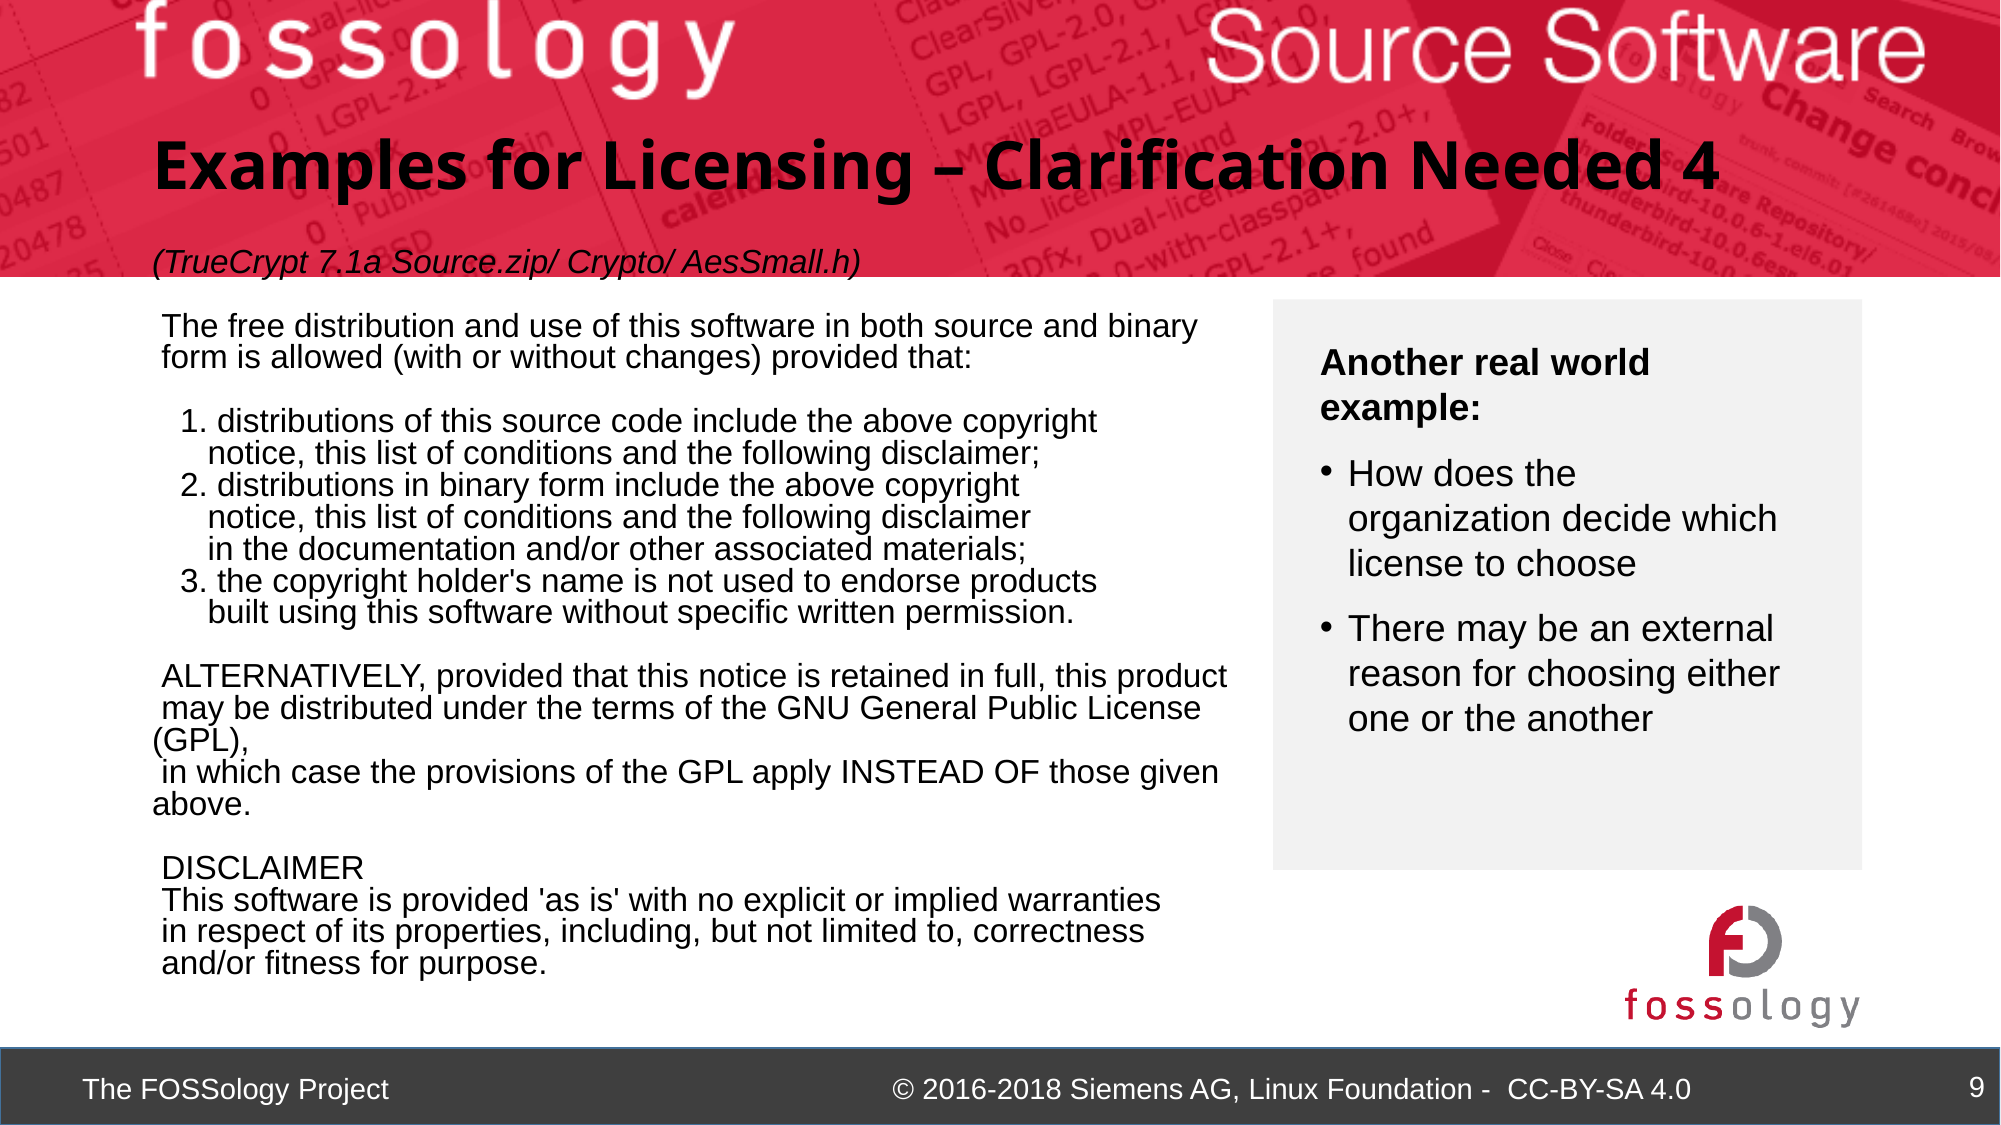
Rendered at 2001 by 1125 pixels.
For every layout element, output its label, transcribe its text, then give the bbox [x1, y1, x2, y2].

picture [1621, 901, 1863, 1031]
text_box [1273, 299, 1863, 870]
text_box (TrueCrypt 7.1a Source.zip/ Crypto/ AesSmall.h) The free distribution and use of this software in both source and binary form is allowed (with or without changes) provided that: 1. distributions of this source code include the above copyright notice, this list of conditions and the following disclaimer; 2. distributions in binary form include the above copyright notice, this list of conditions and the following disclaimer in the documentation and/or other associated materials; 3. the copyright holder's name is not used to endorse products built using this software without specific written permission. ALTERNATIVELY, provided that this notice is retained in full, this product may be distributed under the terms of the GNU General Public License (GPL), in which case the provisions of the GPL apply INSTEAD OF those given above. DISCLAIMER This software is provided 'as is' with no explicit or implied warranties in respect of its properties, including, but not limited to, correctness and/or fitness for purpose. [137, 240, 1273, 954]
text_box Examples for Licensing – Clarification Needed 4 [137, 59, 1863, 277]
text_box Another real world example: How does the organization decide which license to choose There may be an external reason for choosing either one or the another [1305, 330, 1805, 855]
picture [0, 0, 2001, 277]
